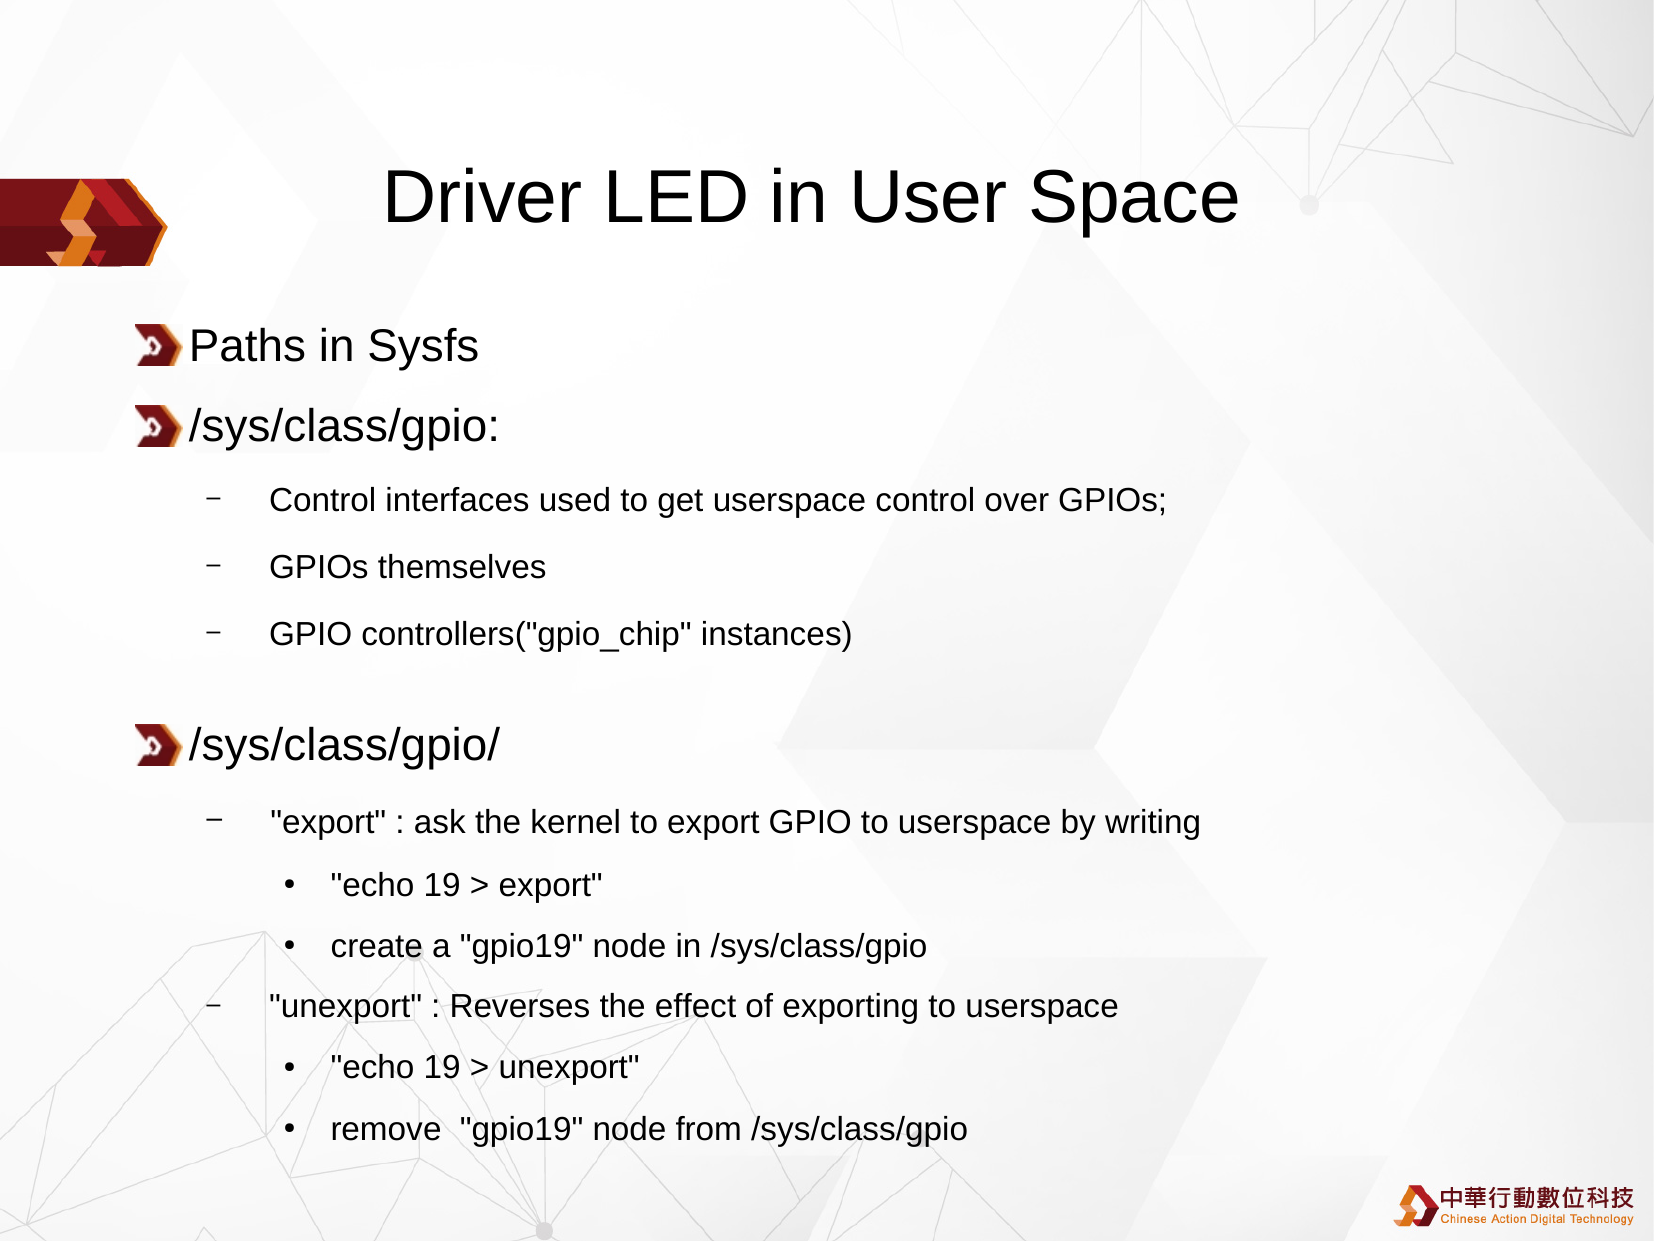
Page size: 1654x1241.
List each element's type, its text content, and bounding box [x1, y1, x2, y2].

list Paths in Sysfs /sys/class/gpio: Control interfaces used to get userspace control over GPIOs; GPIOs themselves GPIO controllers("gpio_chip" instances) /sys/class/gpio/ "export" : ask the kernel to export GPIO to userspace by writing "echo 19 > export" create a "gpio19" node in /sys/class/gpio "unexport" : Reverses the effect of exporting to userspace "echo 19 > unexport" remove "gpio19" node from /sys/class/gpio [118, 319, 1571, 1198]
title Driver LED in User Space [118, 112, 1506, 281]
picture [0, 0, 1654, 1241]
